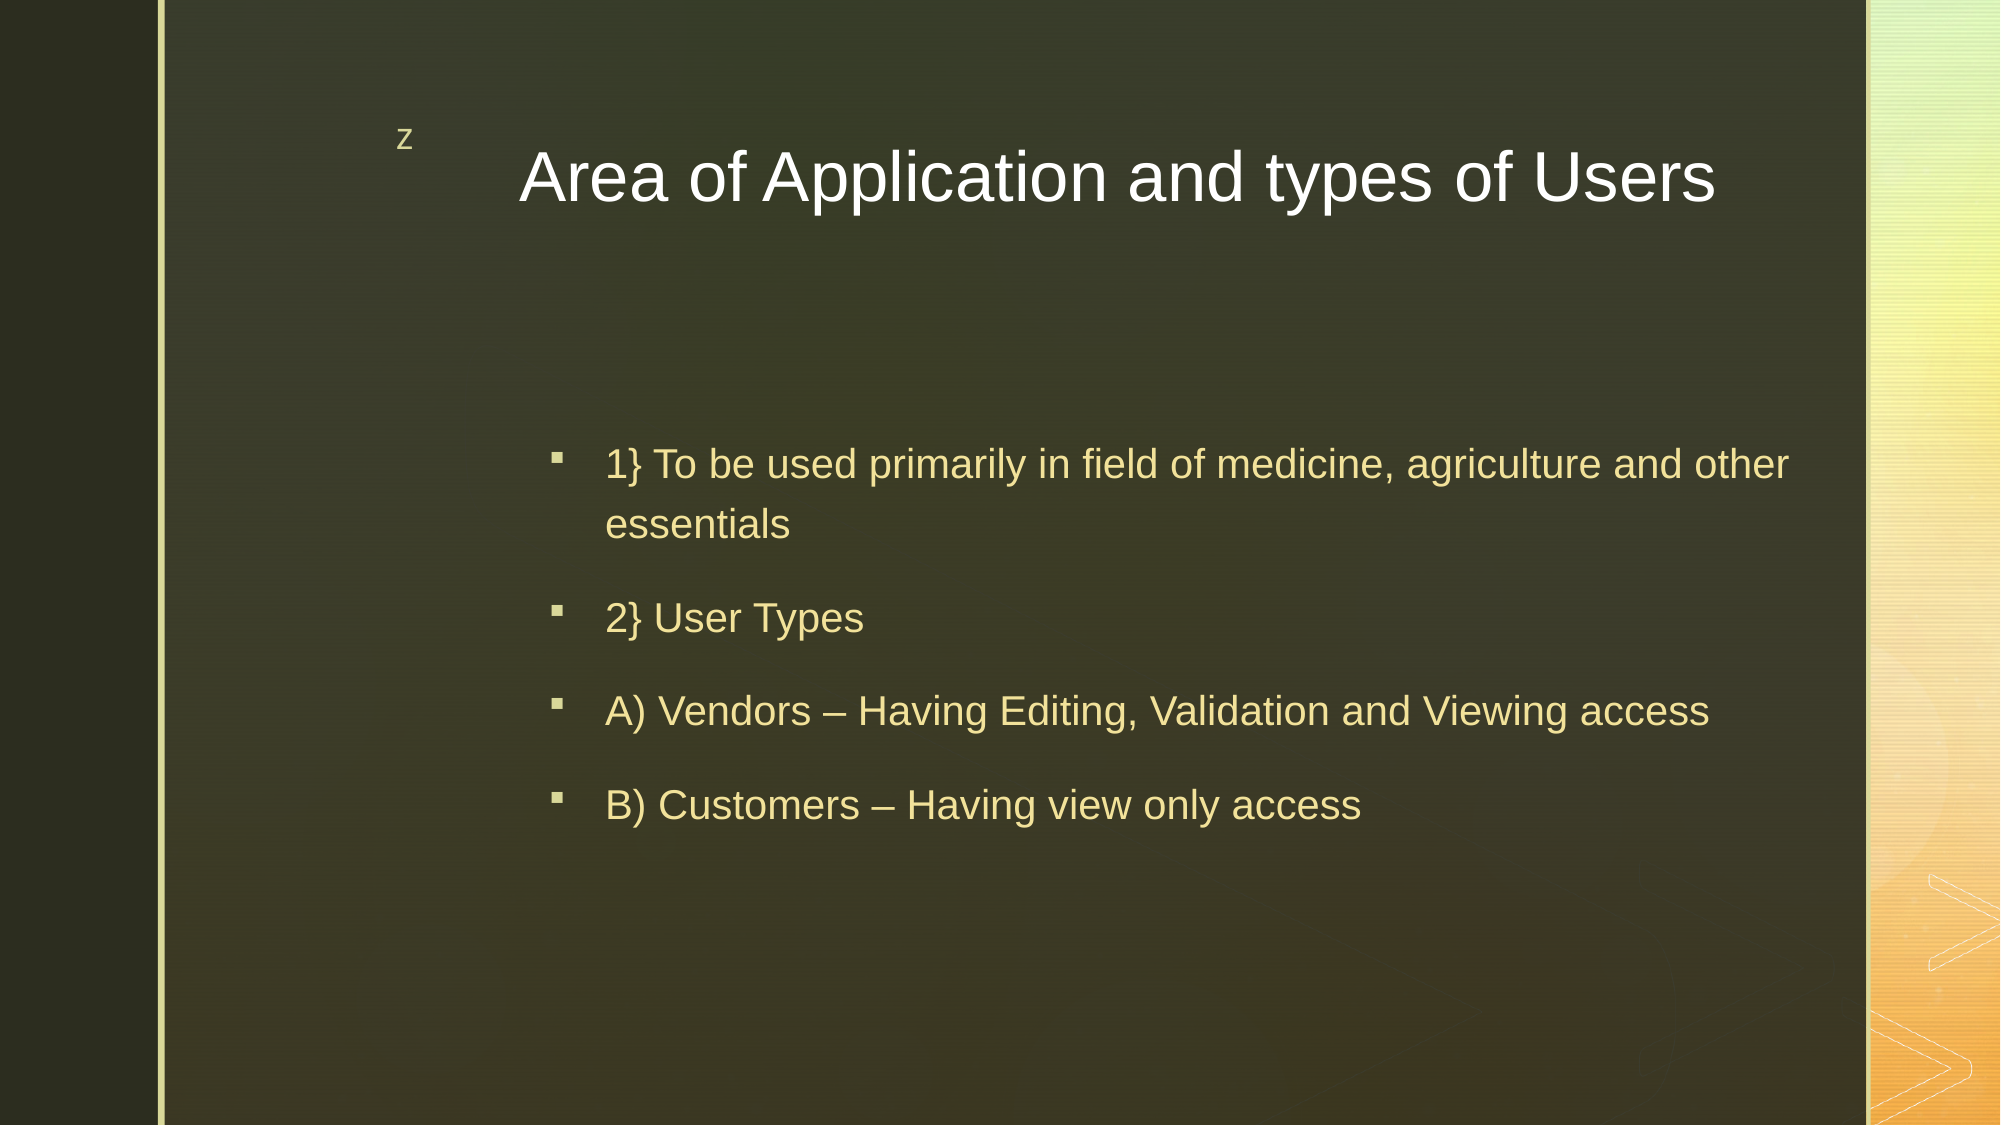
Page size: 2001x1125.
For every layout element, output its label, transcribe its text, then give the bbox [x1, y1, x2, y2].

picture [1871, 0, 2001, 1125]
list 1} To be used primarily in field of medicine, agriculture and other essentials 2} User Types A) Vendors – Having Editing, Validation and Viewing access B) Customers – Having view only access [533, 299, 1813, 956]
title Area of Application and types of Users [428, 132, 1734, 310]
